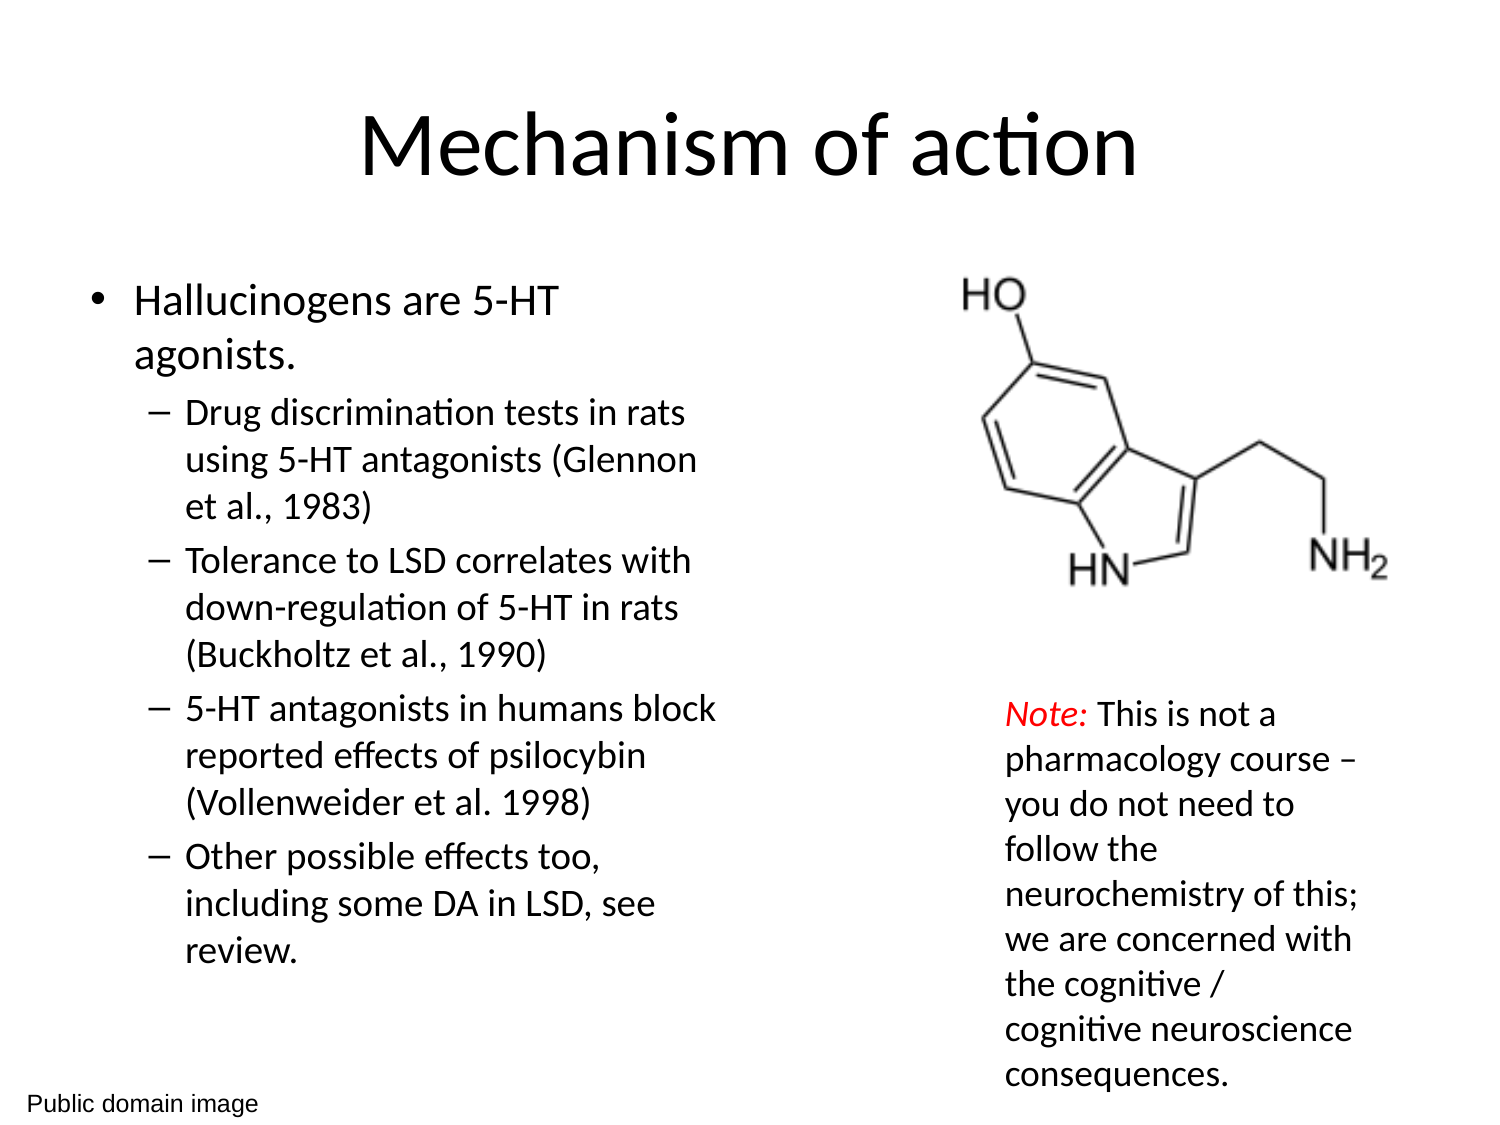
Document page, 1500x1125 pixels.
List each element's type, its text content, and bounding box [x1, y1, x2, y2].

picture [953, 182, 1399, 682]
list Hallucinogens are 5-HT agonists. Drug discrimination tests in rats using 5-HT antagonists (Glennon et al., 1983) Tolerance to LSD correlates with down-regulation of 5-HT in rats (Buckholtz et al., 1990) 5-HT antagonists in humans block reported effects of psilocybin (Vollenweider et al. 1998) Other possible effects too, including some DA in LSD, see review. [75, 262, 738, 1005]
text_box Note: This is not a pharmacology course – you do not need to follow the neurochemistry of this; we are concerned with the cognitive / cognitive neuroscience consequences. [990, 681, 1383, 1102]
text_box Public domain image [11, 1081, 544, 1125]
title Mechanism of action [75, 45, 1425, 233]
